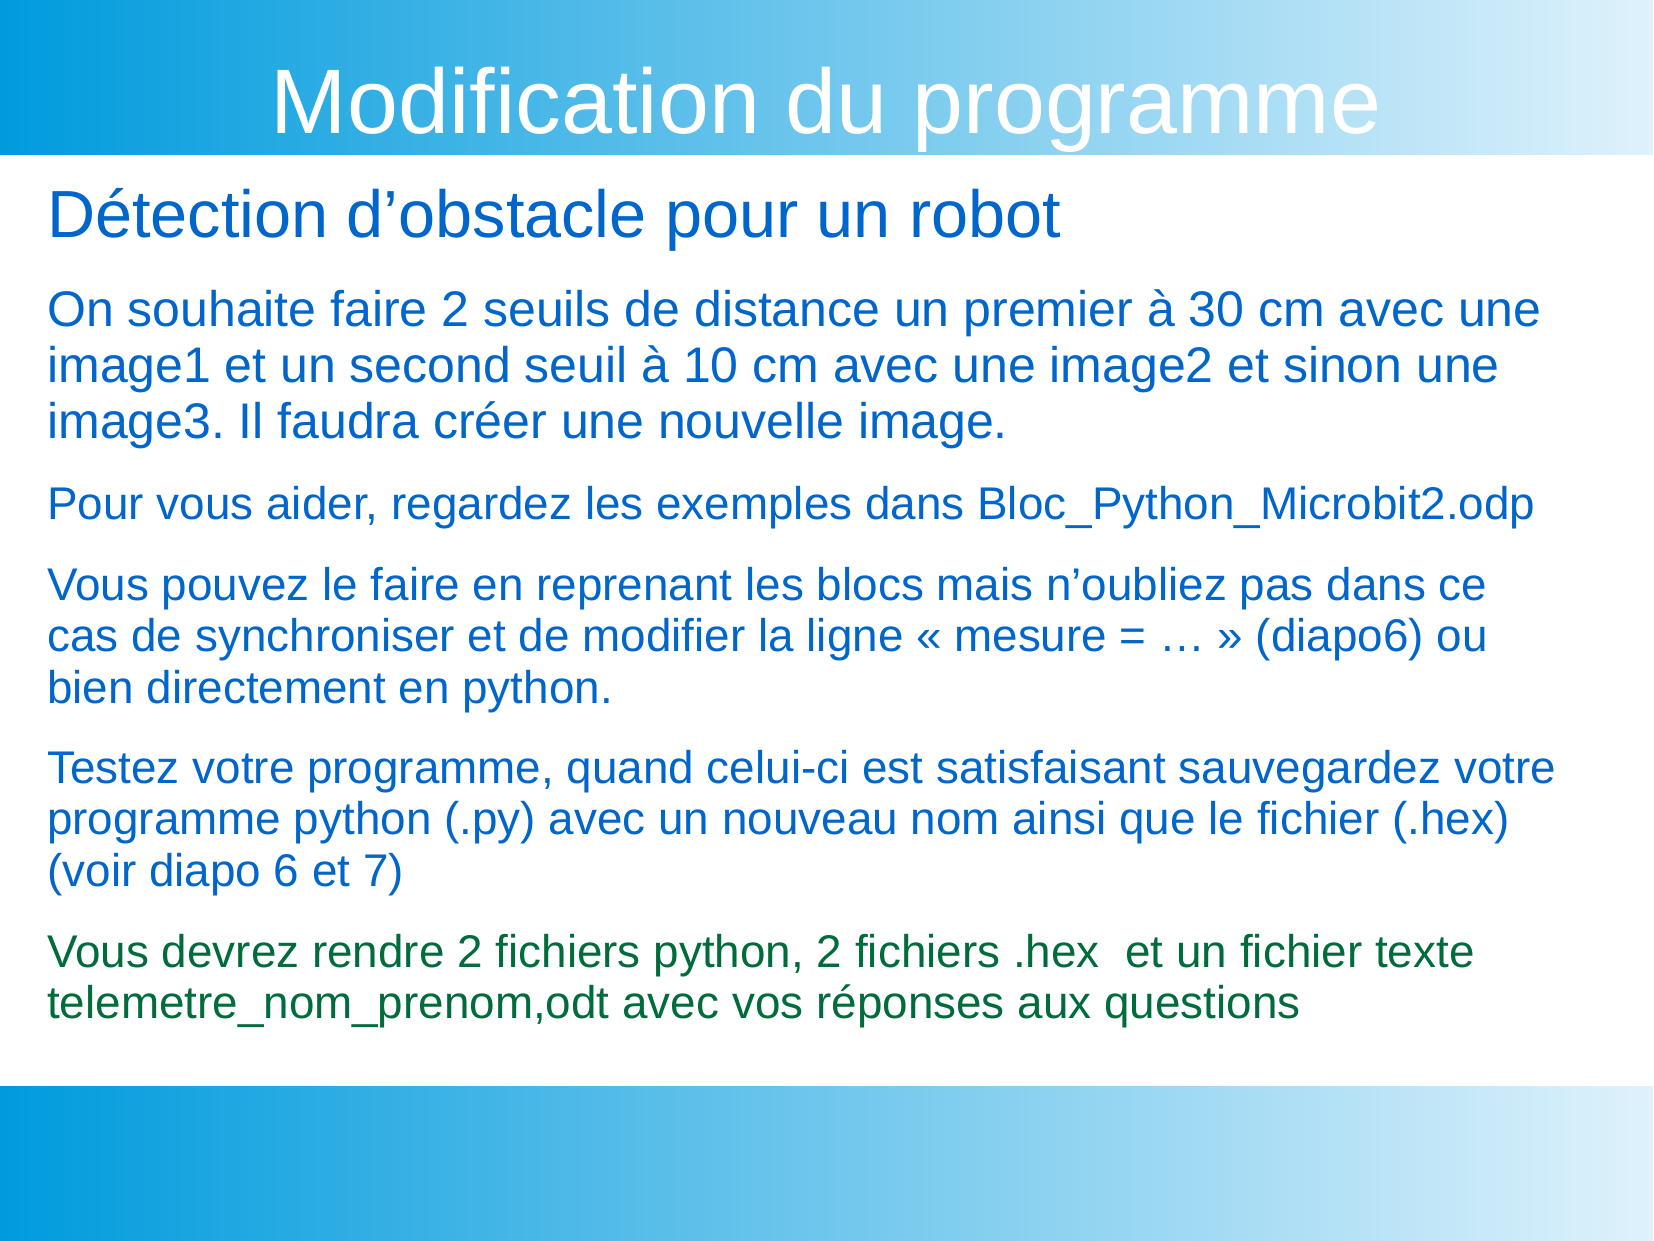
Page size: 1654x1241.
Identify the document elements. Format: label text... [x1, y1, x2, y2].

list Détection d’obstacle pour un robot On souhaite faire 2 seuils de distance un premier à 30 cm avec une image1 et un second seuil à 10 cm avec une image2 et sinon une image3. Il faudra créer une nouvelle image. Pour vous aider, regardez les exemples dans Bloc_Python_Microbit2.odp Vous pouvez le faire en reprenant les blocs mais n’oubliez pas dans ce cas de synchroniser et de modifier la ligne « mesure = … » (diapo6) ou bien directement en python. Testez votre programme, quand celui-ci est satisfaisant sauvegardez votre programme python (.py) avec un nouveau nom ainsi que le fichier (.hex) (voir diapo 6 et 7) Vous devrez rendre 2 fichiers python, 2 fichiers .hex et un fichier texte telemetre_nom_prenom,odt avec vos réponses aux questions [47, 177, 1571, 897]
title Modification du programme [82, 49, 1571, 155]
